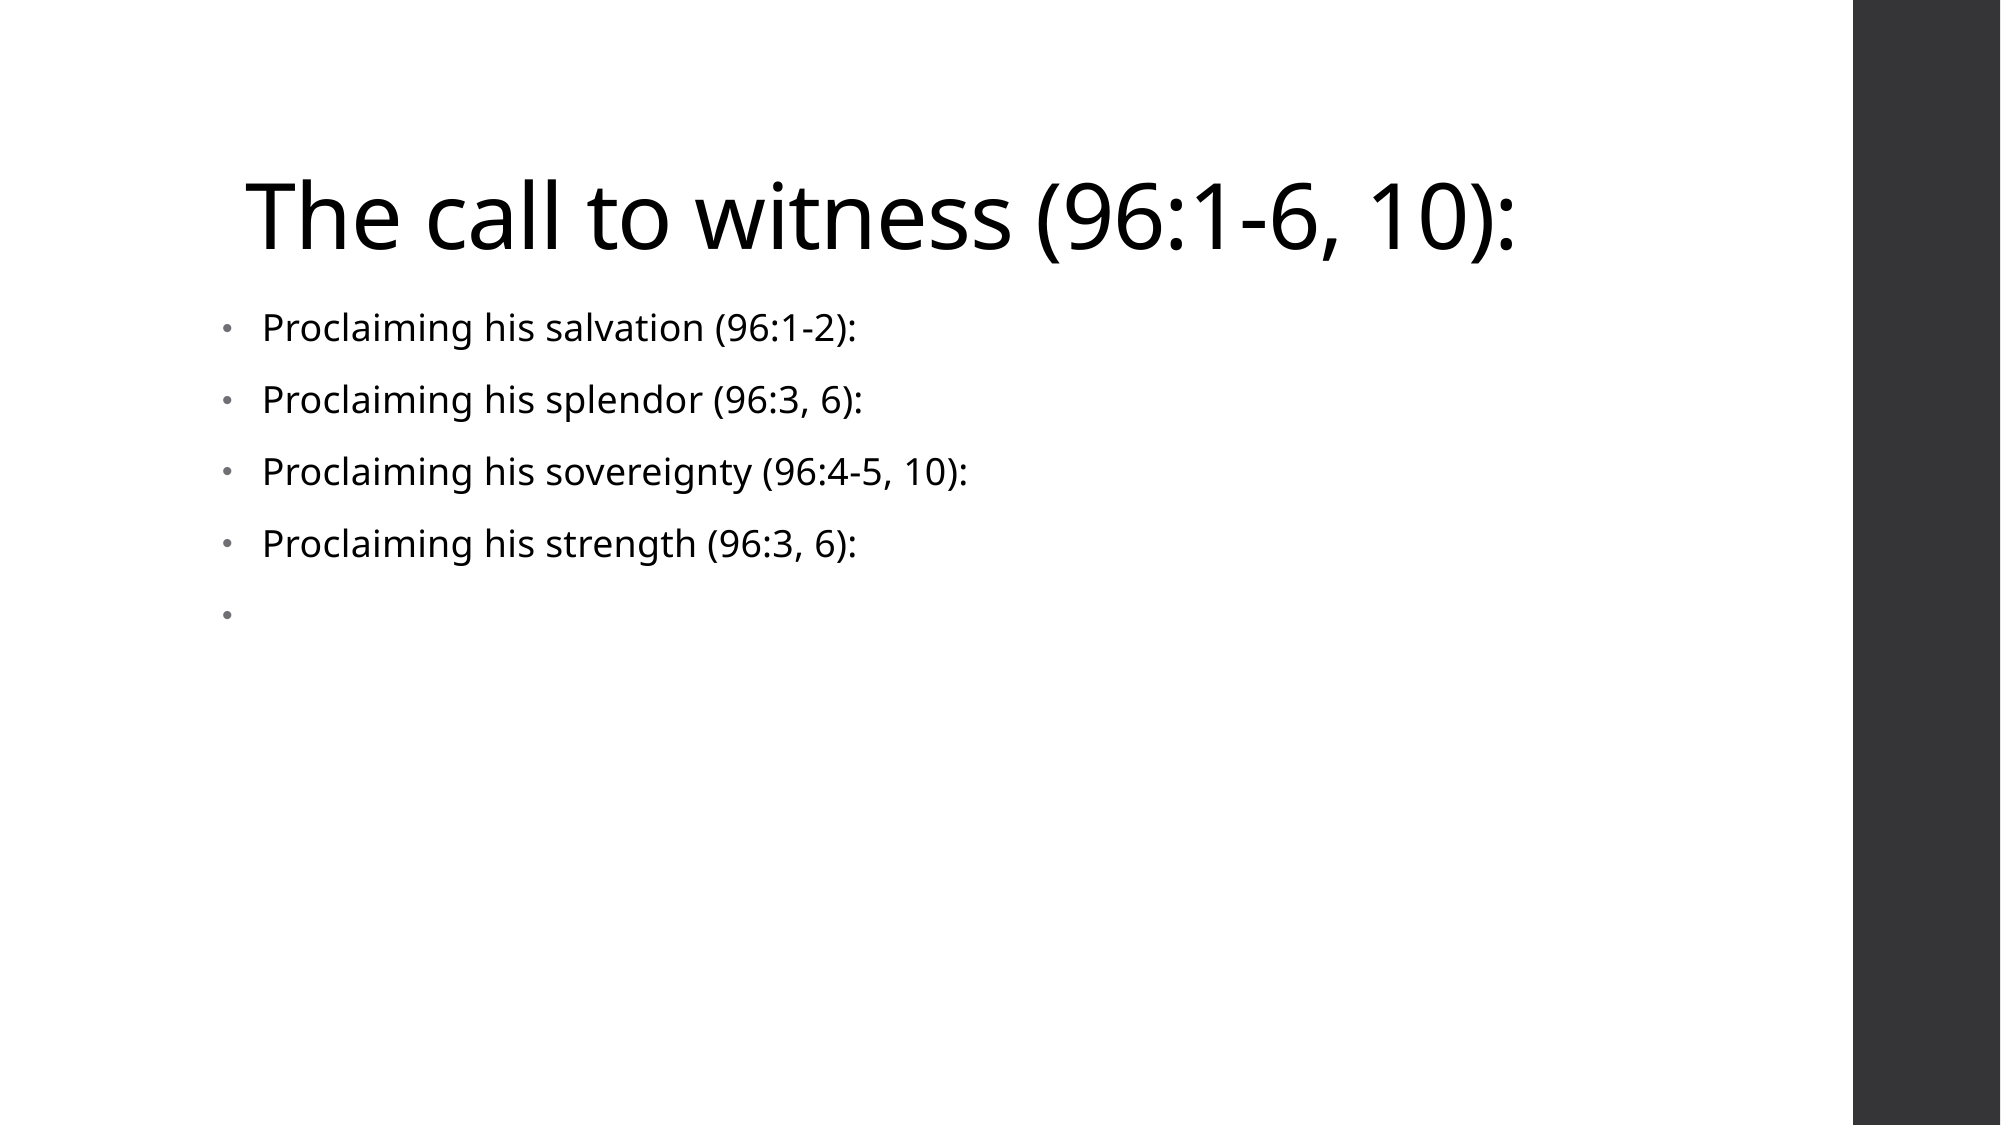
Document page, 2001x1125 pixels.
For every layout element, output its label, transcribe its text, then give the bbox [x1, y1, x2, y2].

title The call to witness (96:1-6, 10): [206, 60, 1797, 278]
list Proclaiming his salvation (96:1-2): Proclaiming his splendor (96:3, 6): Proclaiming his sovereignty (96:4-5, 10): Proclaiming his strength (96:3, 6): [206, 299, 1617, 1014]
